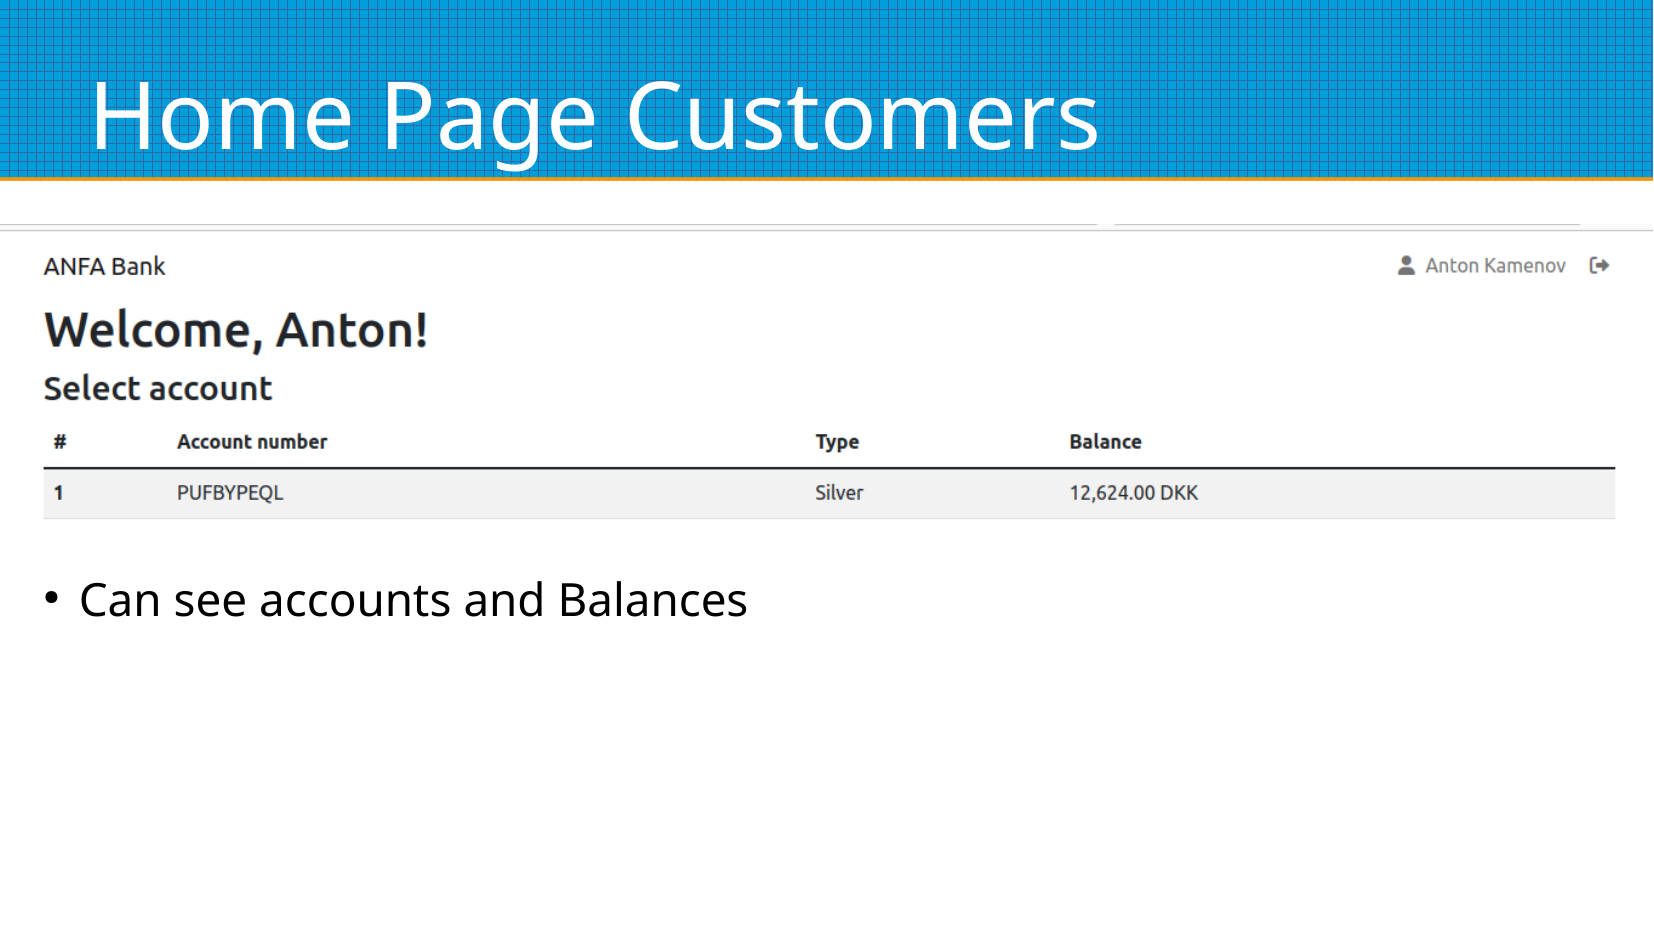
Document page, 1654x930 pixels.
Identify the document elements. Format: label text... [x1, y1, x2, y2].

title Home Page Customers [88, 14, 1565, 178]
text_box Can see accounts and Balances [37, 561, 938, 637]
picture [0, 224, 1653, 637]
